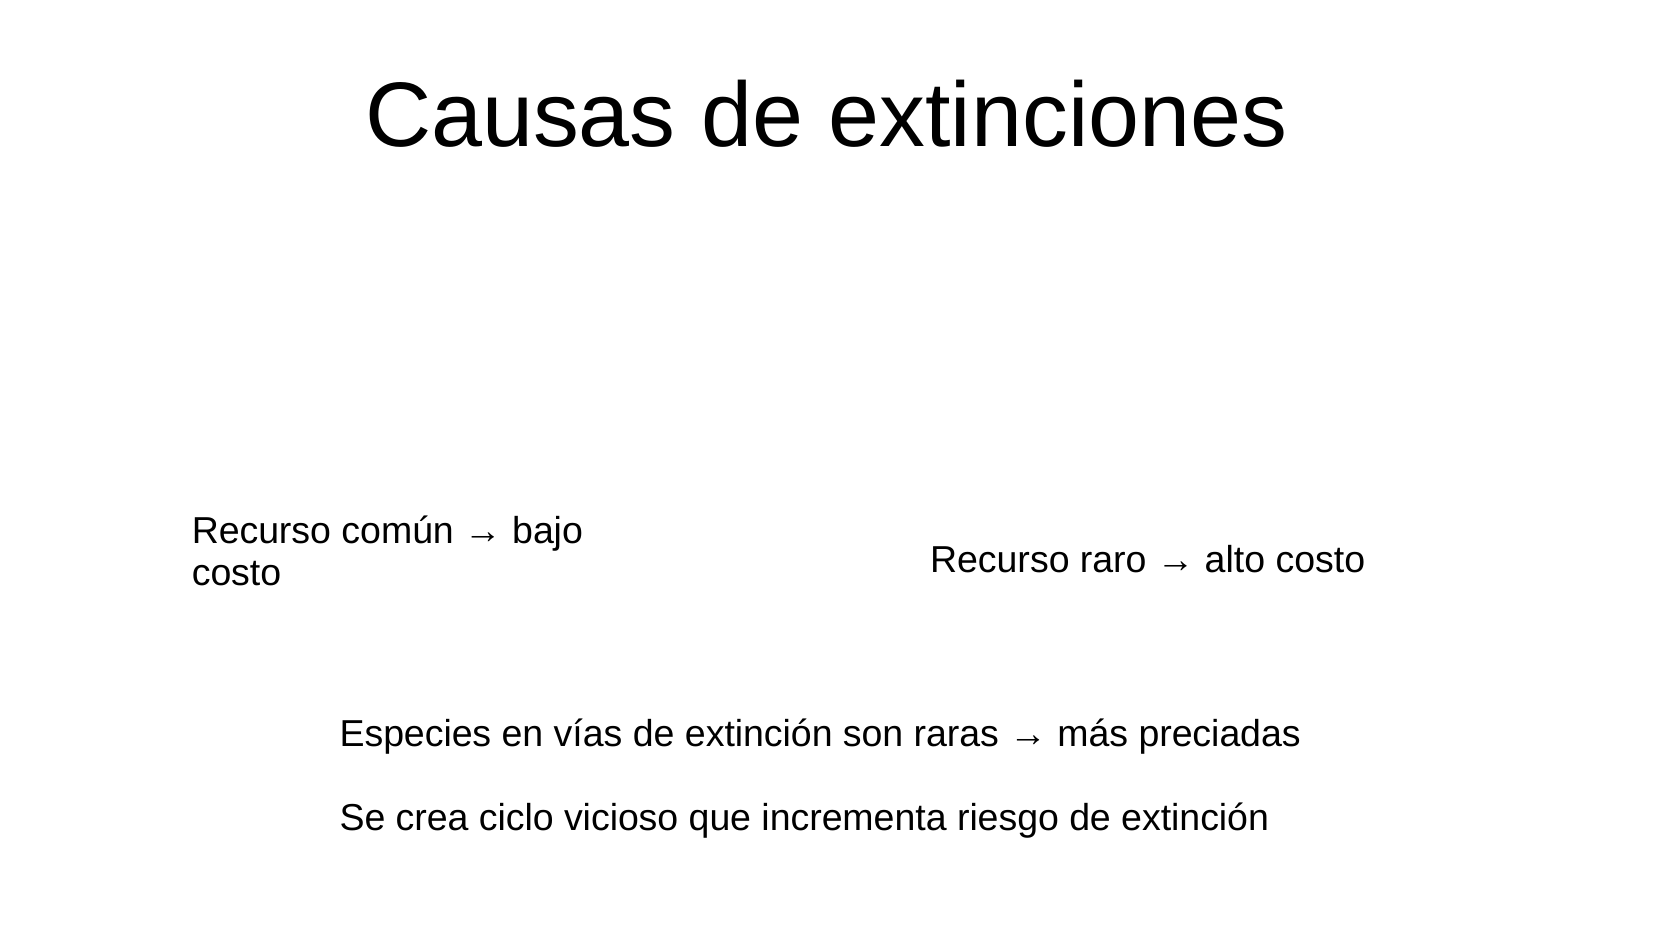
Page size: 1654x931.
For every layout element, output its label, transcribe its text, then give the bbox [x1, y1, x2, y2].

text_box Especies en vías de extinción son raras → más preciadas Se crea ciclo vicioso que incrementa riesgo de extinción [324, 705, 1418, 931]
text_box Recurso raro → alto costo [915, 531, 1388, 589]
text_box Recurso común → bajo costo [177, 501, 621, 601]
title Causas de extinciones [82, 37, 1571, 193]
